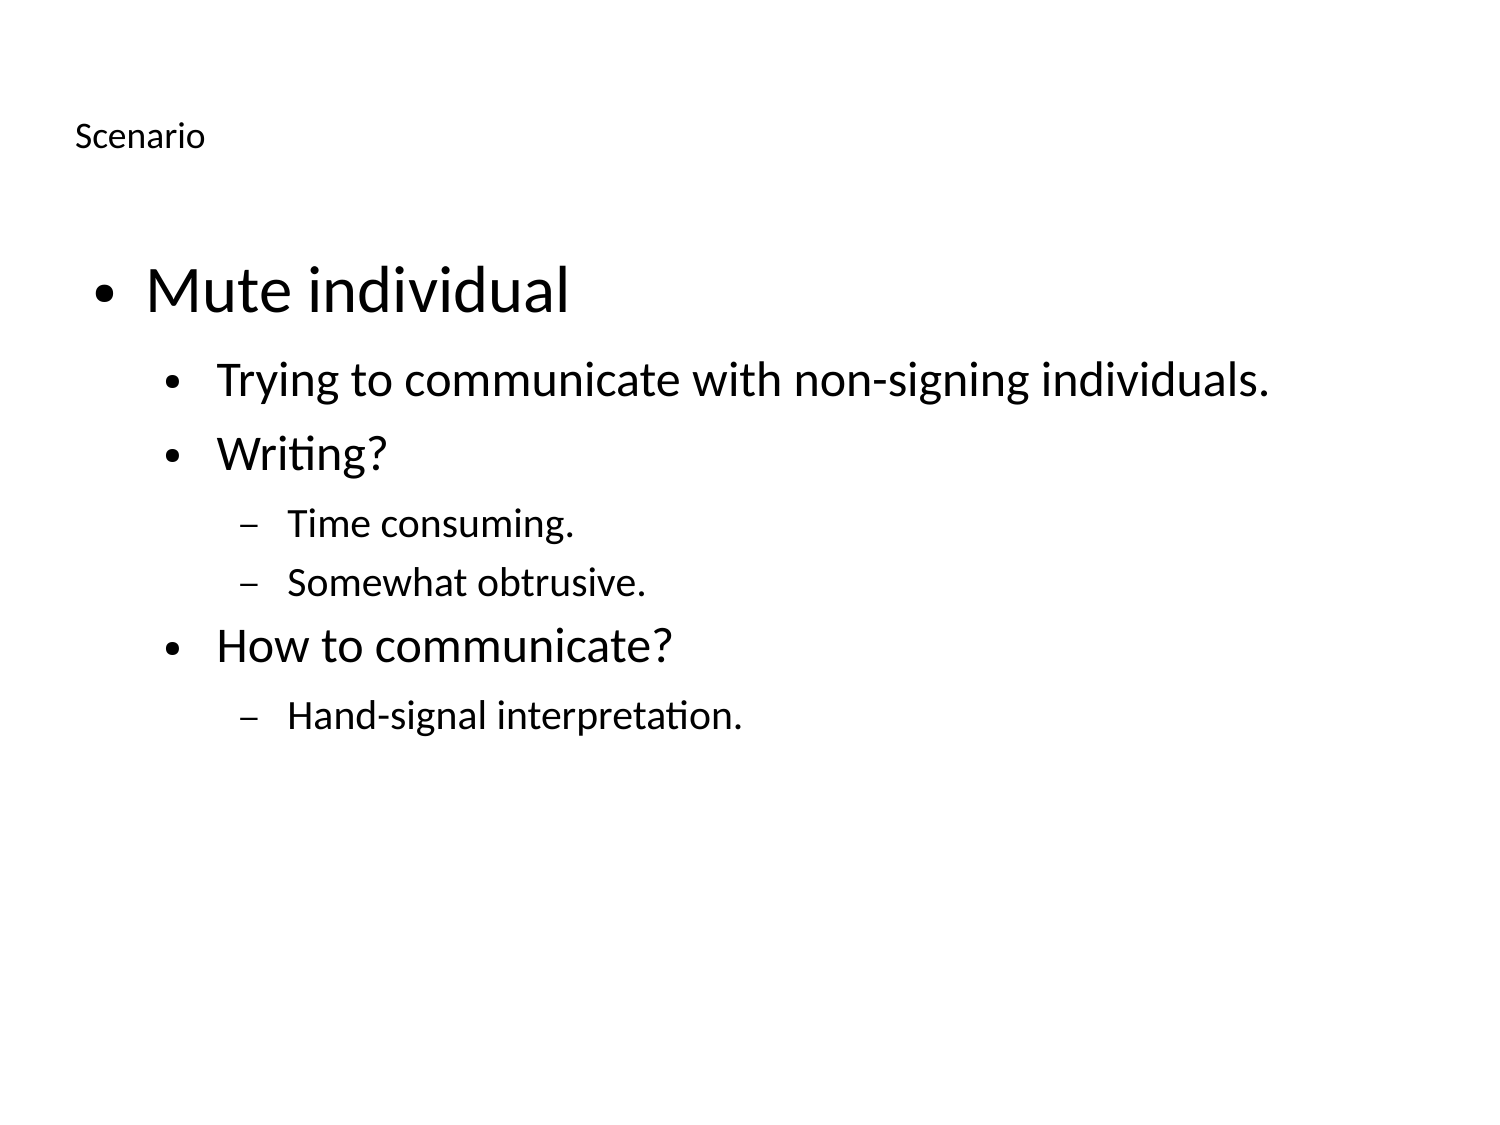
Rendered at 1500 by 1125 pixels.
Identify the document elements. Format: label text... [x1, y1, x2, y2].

title Scenario [75, 52, 1425, 226]
list Mute individual Trying to communicate with non-signing individuals. Writing? Time consuming. Somewhat obtrusive. How to communicate? Hand-signal interpretation. [75, 262, 1425, 1005]
